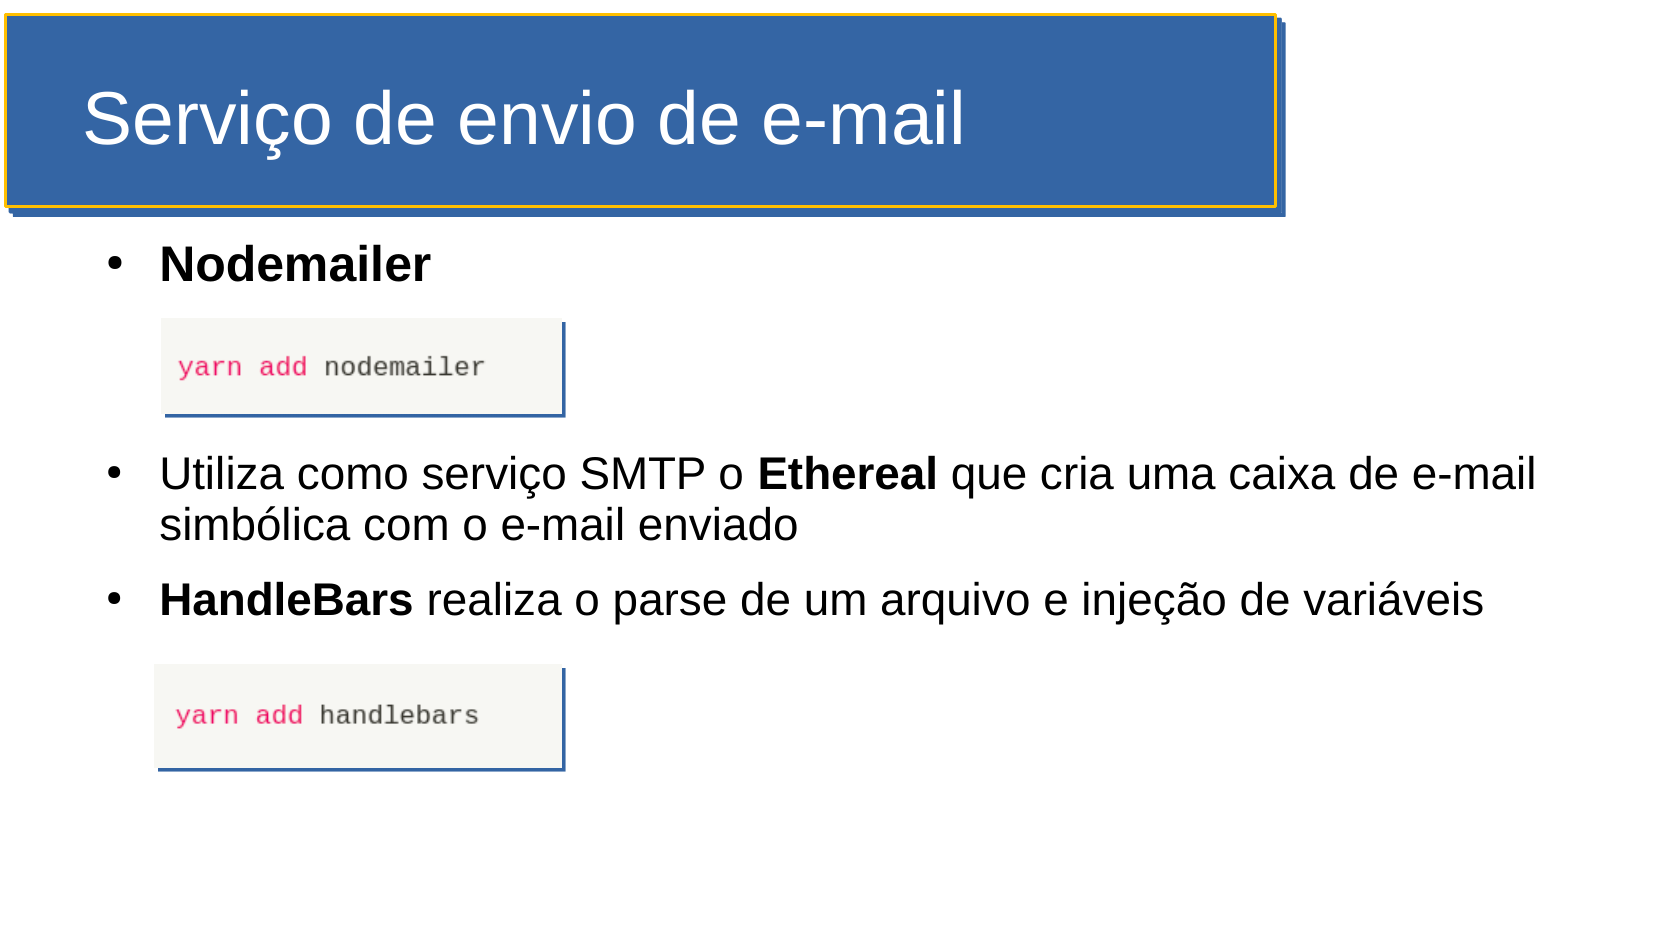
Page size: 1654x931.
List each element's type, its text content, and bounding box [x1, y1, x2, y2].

picture [161, 318, 562, 414]
list Nodemailer Utiliza como serviço SMTP o Ethereal que cria uma caixa de e-mail simbólica com o e-mail enviado HandleBars realiza o parse de um arquivo e injeção de variáveis [88, 236, 1565, 798]
picture [154, 664, 562, 768]
title Serviço de envio de e-mail [82, 44, 1235, 192]
